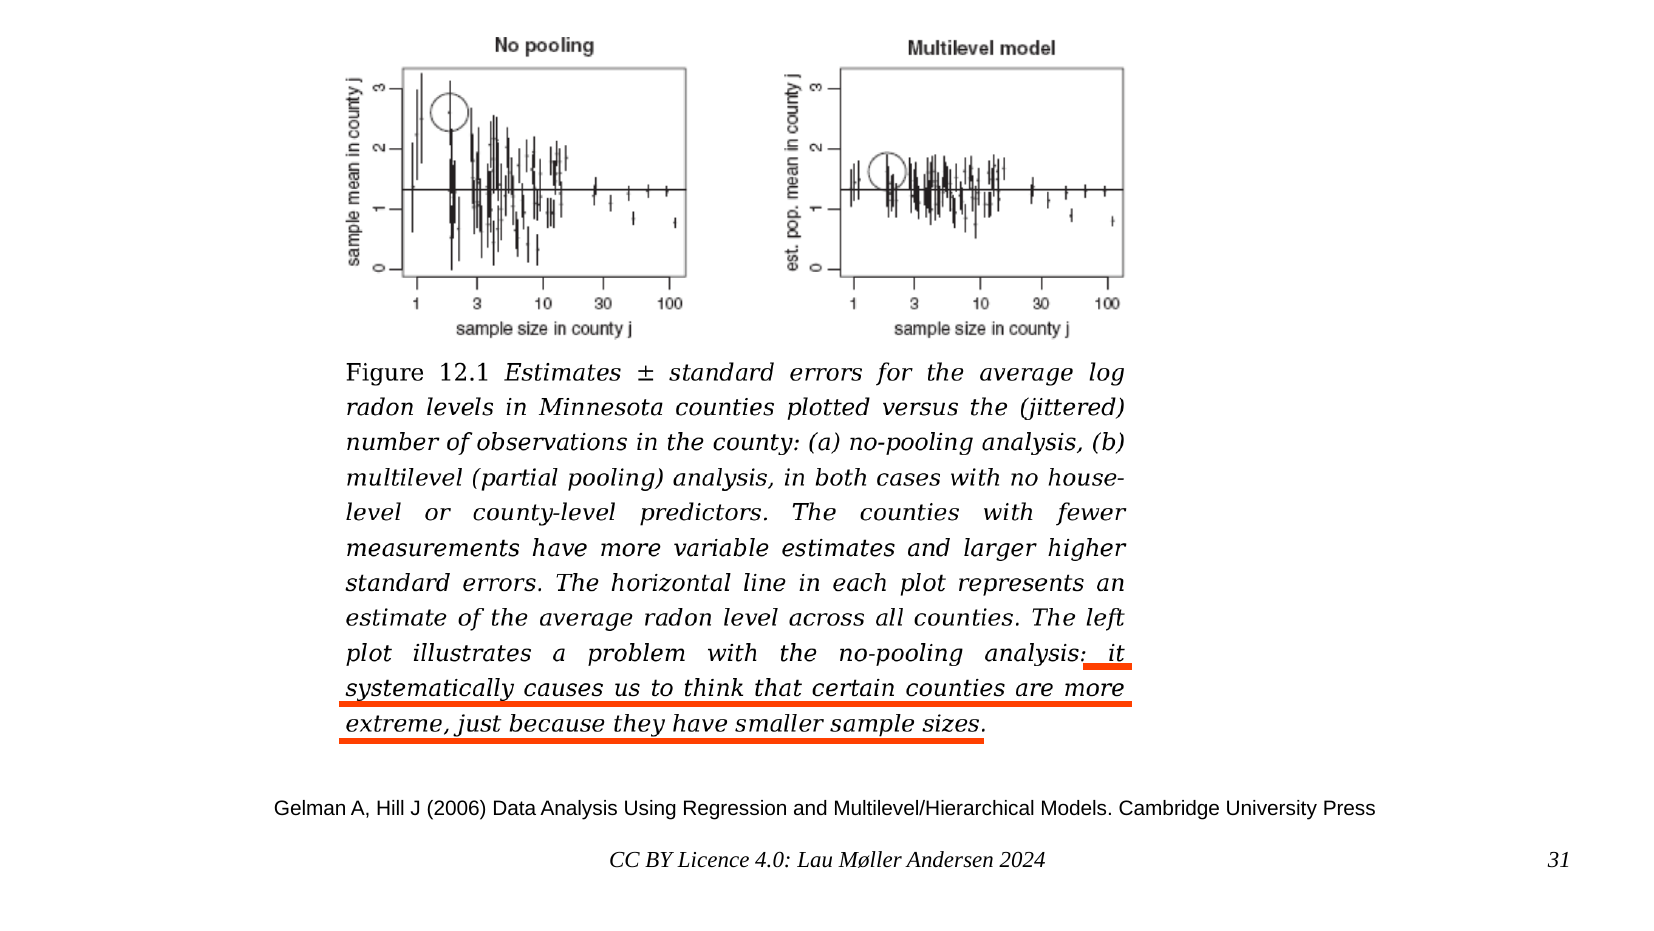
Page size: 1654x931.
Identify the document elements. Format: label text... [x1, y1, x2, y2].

text_box Gelman A, Hill J (2006) Data Analysis Using Regression and Multilevel/Hierarchical Models. Cambridge University Press [259, 789, 1397, 828]
picture [326, 26, 1166, 754]
